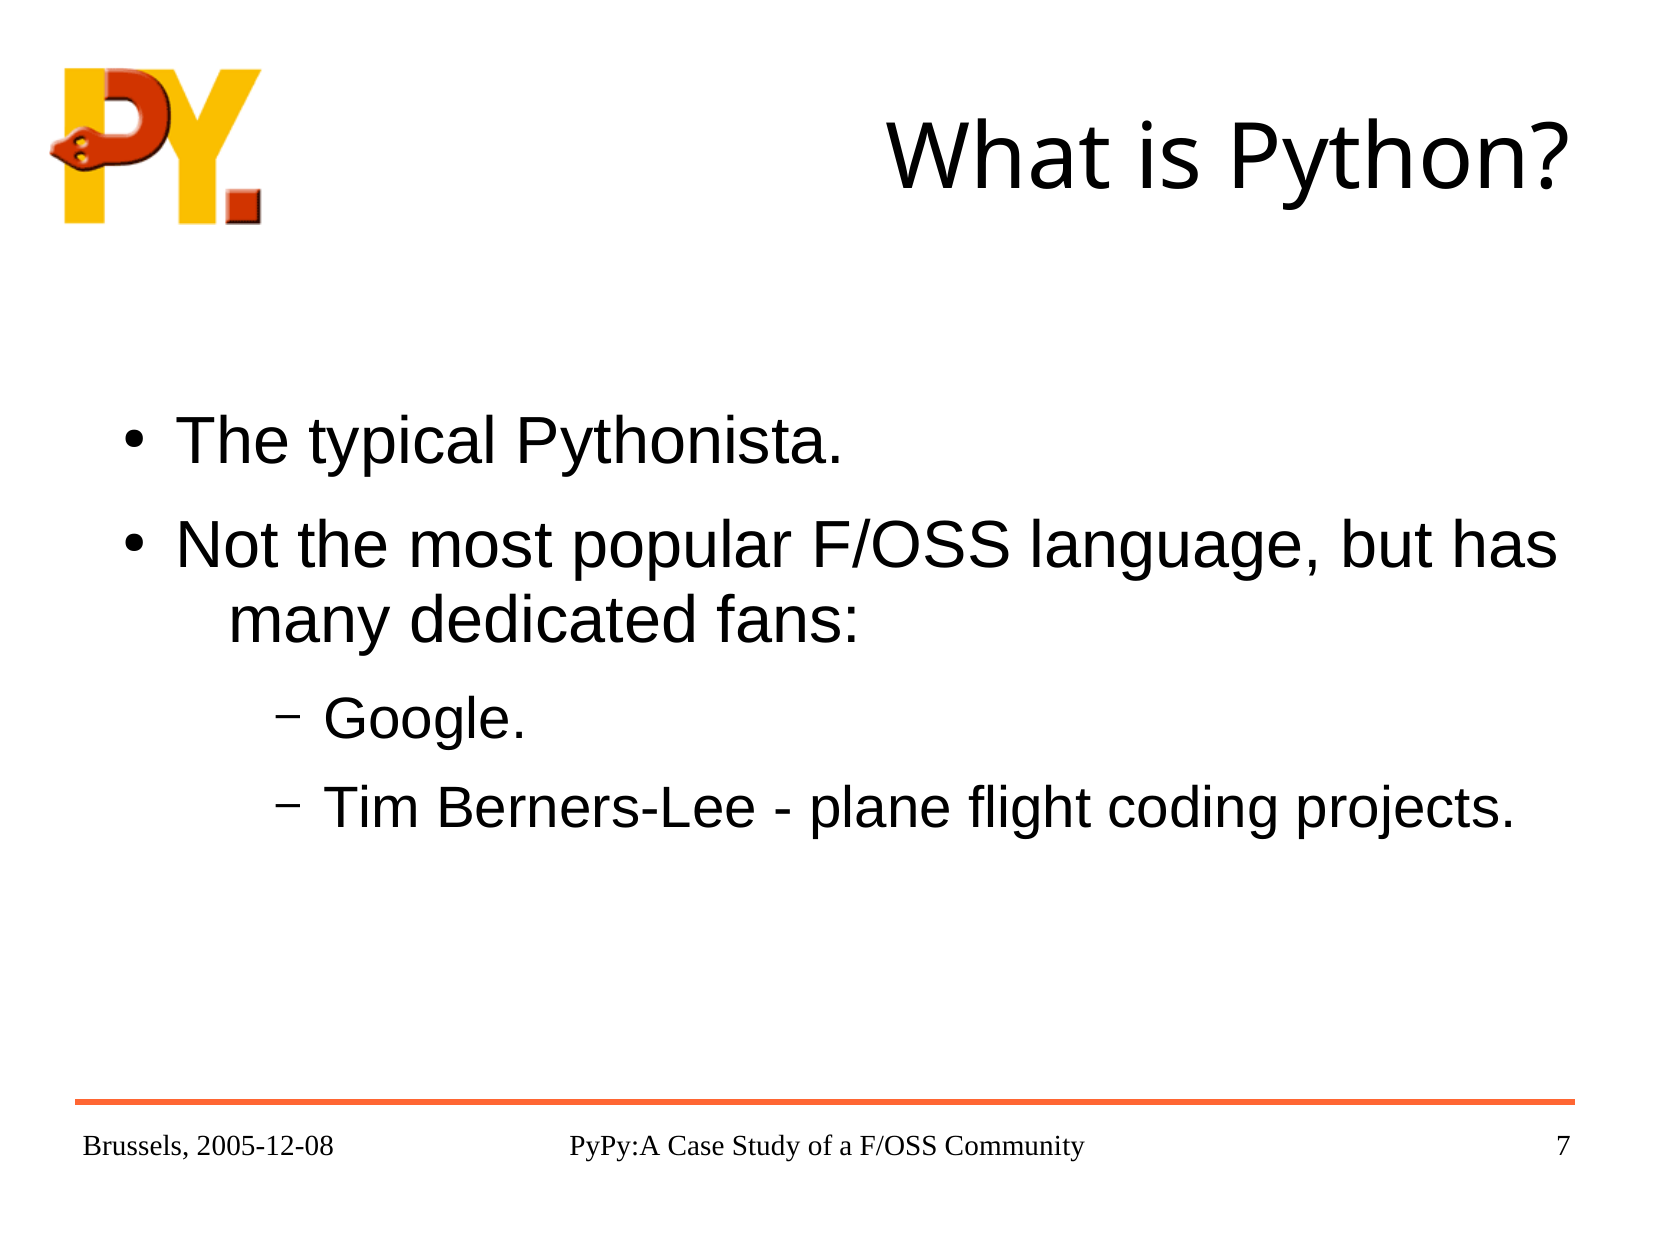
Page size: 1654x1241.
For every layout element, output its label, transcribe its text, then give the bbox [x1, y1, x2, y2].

title What is Python? [337, 49, 1571, 257]
picture [49, 67, 263, 225]
list The typical Pythonista. Not the most popular F/OSS language, but has many dedicated fans: Google. Tim Berners-Lee - plane flight coding projects. [86, 402, 1576, 901]
